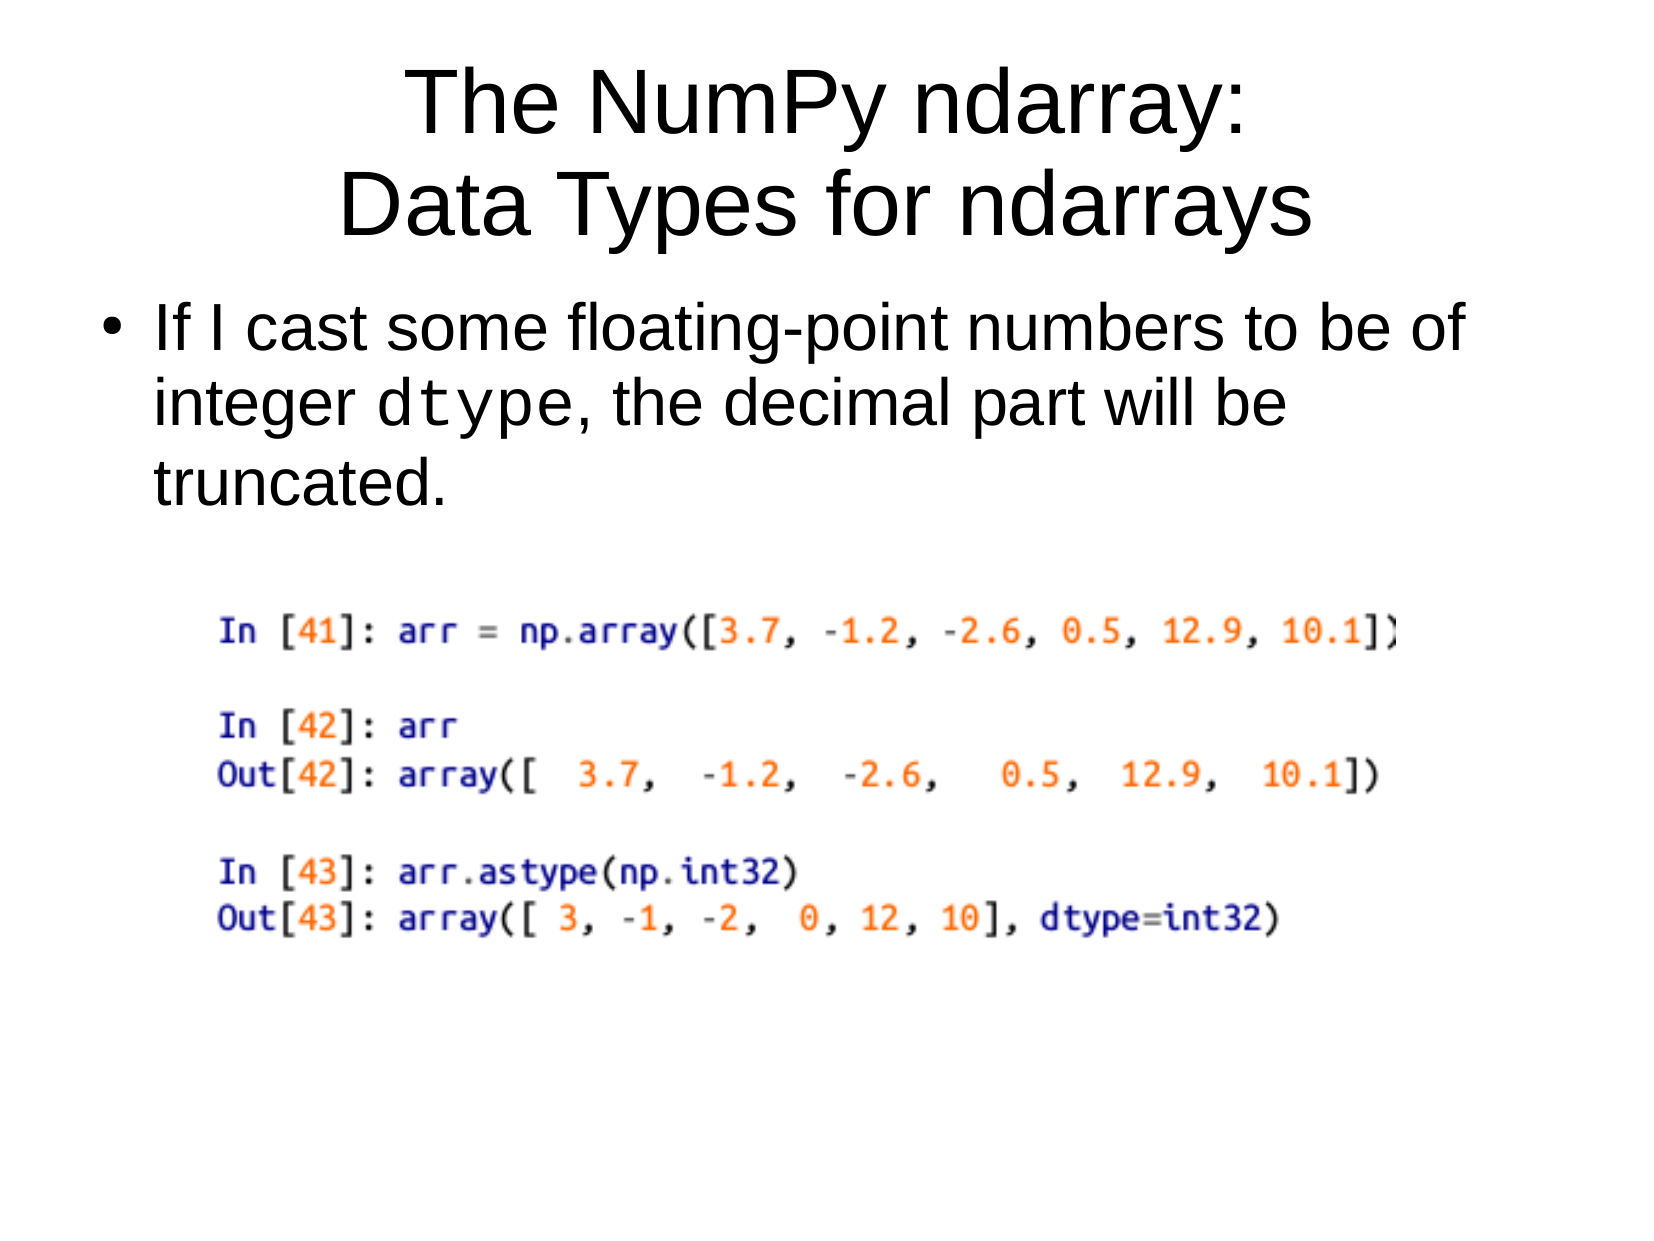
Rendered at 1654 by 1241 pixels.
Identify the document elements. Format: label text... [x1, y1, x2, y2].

list If I cast some floating-point numbers to be of integer dtype, the decimal part will be truncated. [82, 290, 1571, 1010]
title The NumPy ndarray: Data Types for ndarrays [82, 49, 1571, 257]
picture [211, 607, 1396, 961]
